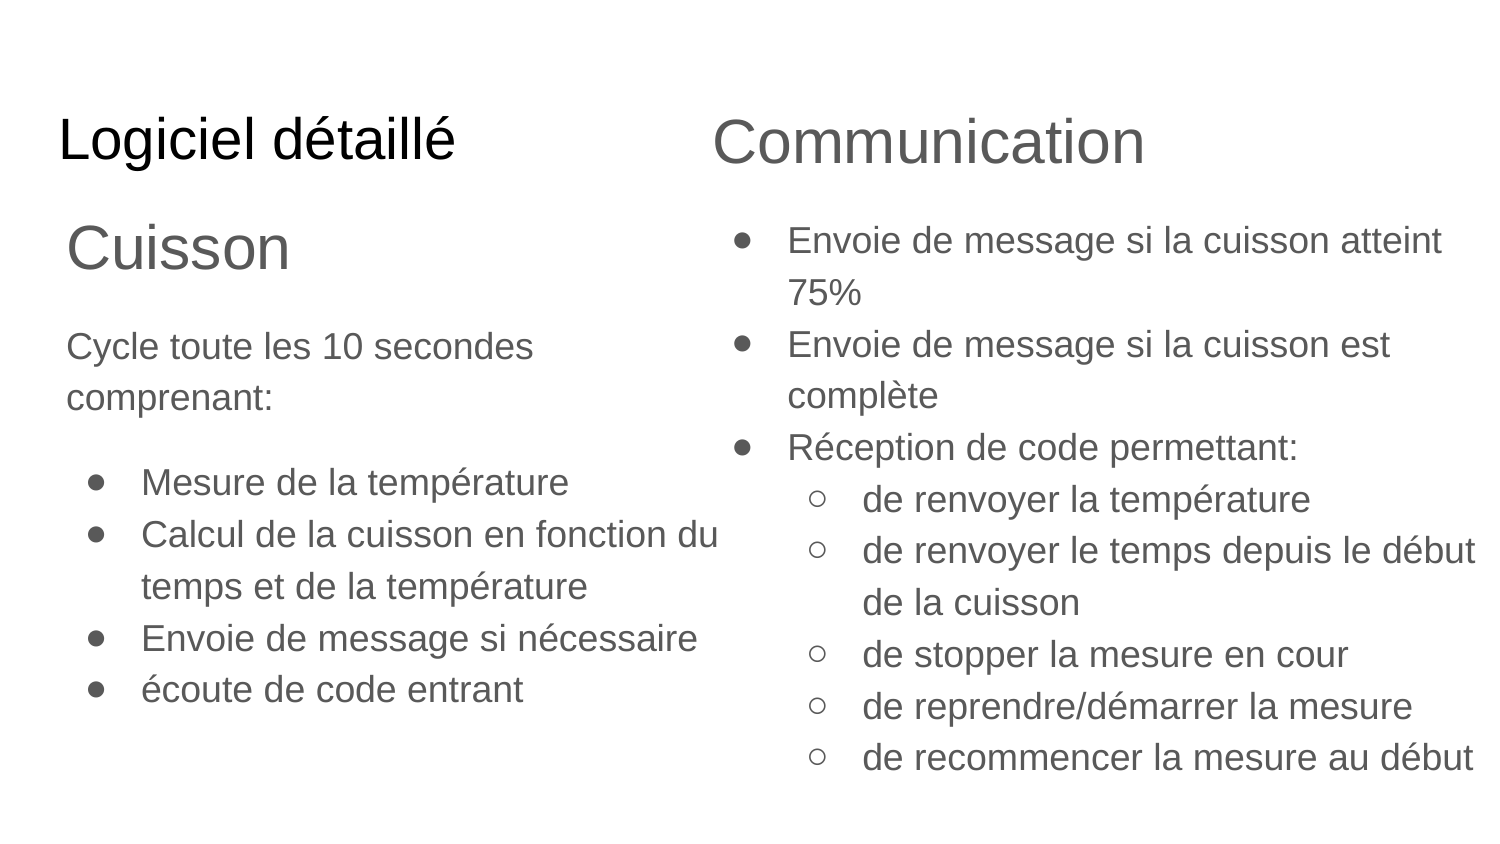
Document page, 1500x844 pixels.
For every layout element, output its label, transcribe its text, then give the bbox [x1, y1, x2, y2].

list Communication Envoie de message si la cuisson atteint 75% Envoie de message si la cuisson est complète Réception de code permettant: de renvoyer la température de renvoyer le temps depuis le début de la cuisson de stopper la mesure en cour de reprendre/démarrer la mesure de recommencer la mesure au début [697, 74, 1500, 750]
list Cuisson Cycle toute les 10 secondes comprenant: Mesure de la température Calcul de la cuisson en fonction du temps et de la température Envoie de message si nécessaire écoute de code entrant [51, 180, 697, 750]
title Logiciel détaillé [43, 86, 697, 181]
